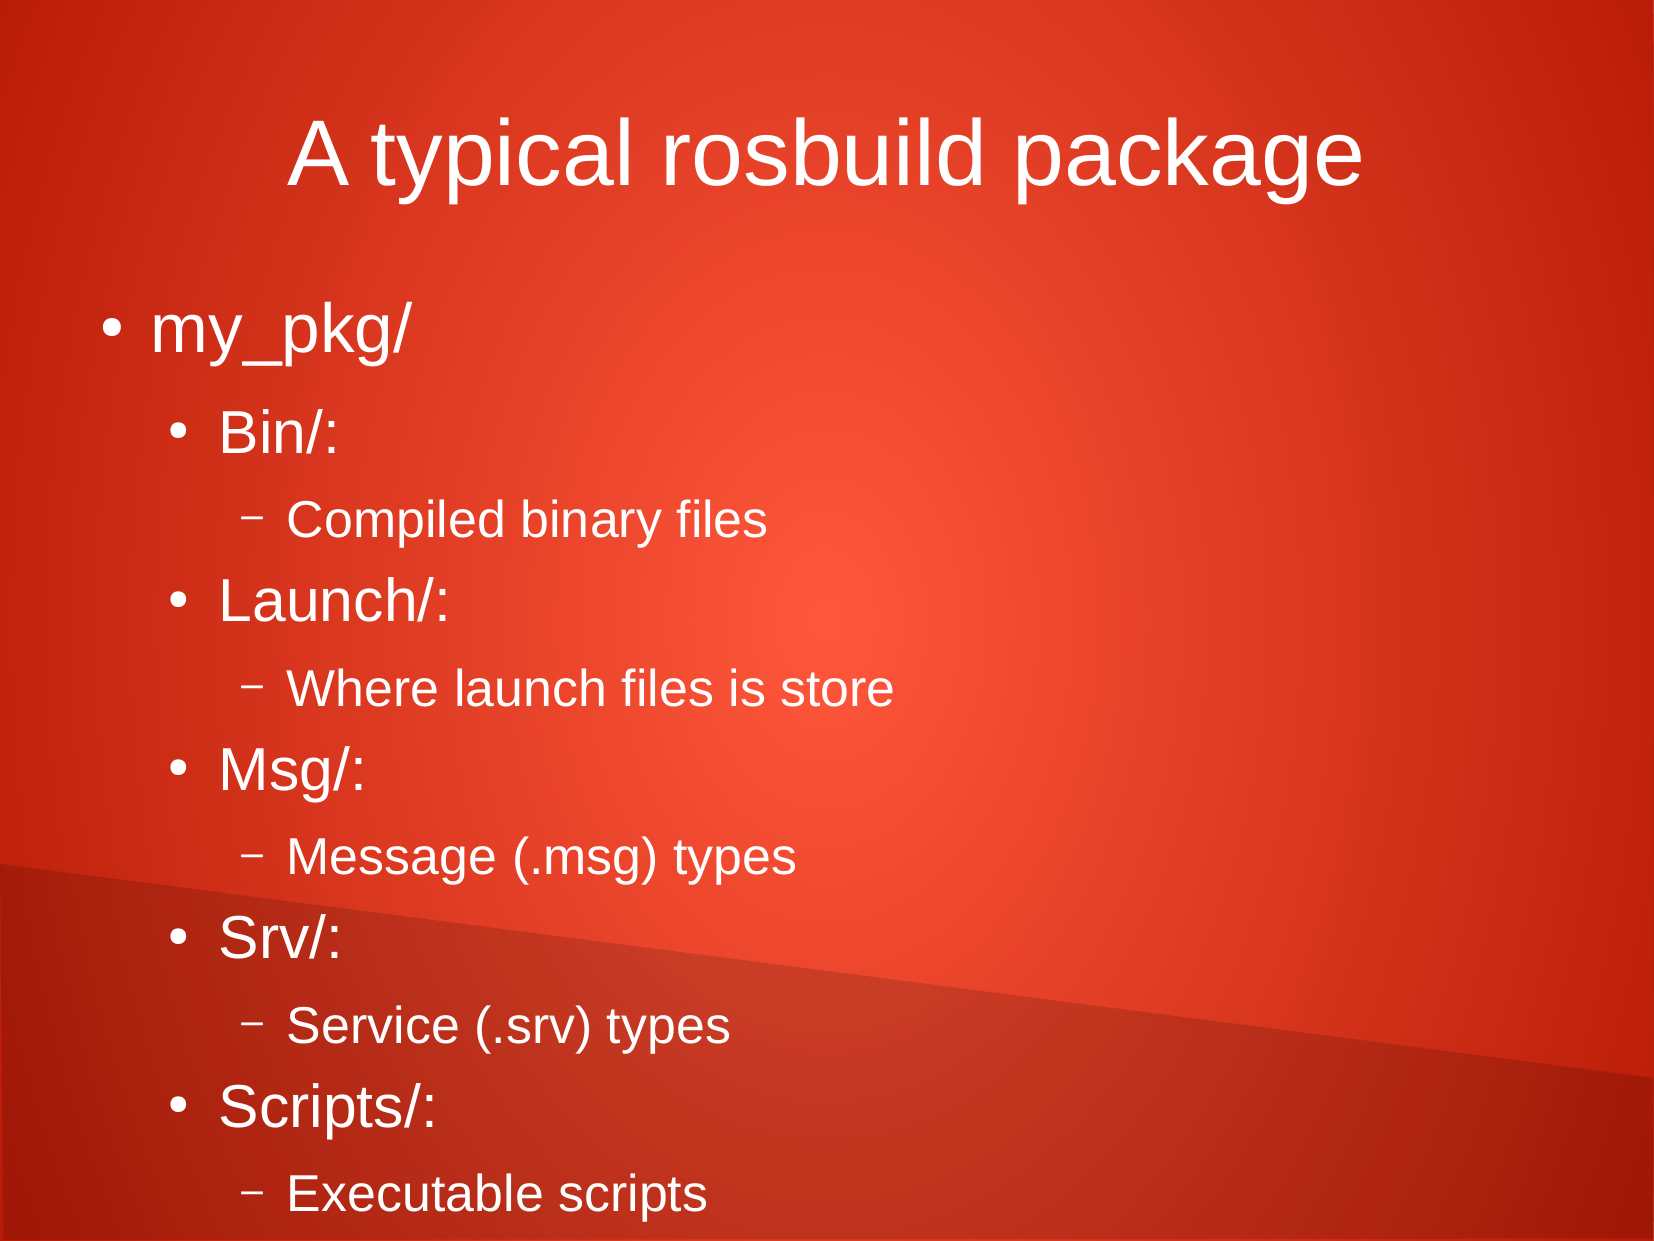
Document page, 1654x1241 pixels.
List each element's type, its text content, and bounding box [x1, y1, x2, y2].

title A typical rosbuild package [82, 49, 1571, 257]
list my_pkg/ Bin/: Compiled binary files Launch/: Where launch files is store Msg/: Message (.msg) types Srv/: Service (.srv) types Scripts/: Executable scripts [82, 290, 1571, 1231]
